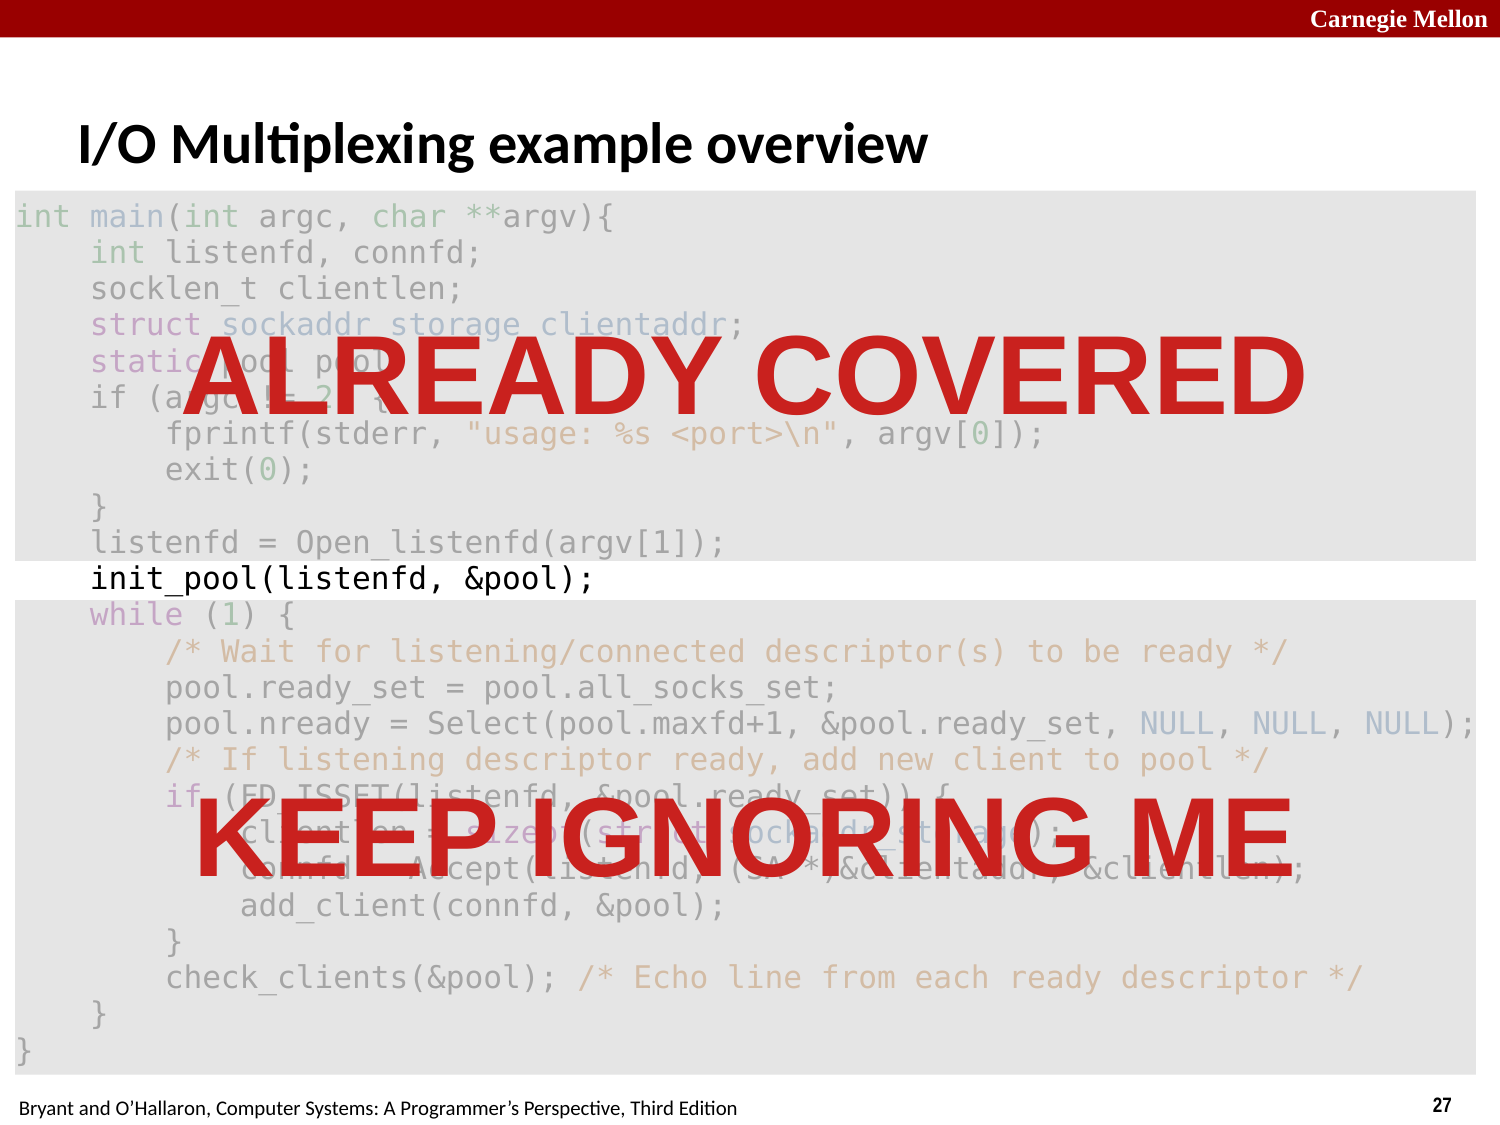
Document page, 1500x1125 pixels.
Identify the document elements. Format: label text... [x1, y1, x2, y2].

text_box KEEP IGNORING ME [15, 600, 1476, 1075]
text_box ALREADY COVERED [15, 190, 1476, 561]
text_box int main(int argc, char **argv){ int listenfd, connfd; socklen_t clientlen; struct sockaddr_storage clientaddr; static pool pool; if (argc != 2) { fprintf(stderr, "usage: %s <port>\n", argv[0]); exit(0); } listenfd = Open_listenfd(argv[1]); init_pool(listenfd, &pool); while (1) { /* Wait for listening/connected descriptor(s) to be ready */ pool.ready_set = pool.all_socks_set; pool.nready = Select(pool.maxfd+1, &pool.ready_set, NULL, NULL, NULL); /* If listening descriptor ready, add new client to pool */ if (FD_ISSET(listenfd, &pool.ready_set)) { clientlen = sizeof(struct sockaddr_storage); connfd = Accept(listenfd, (SA *)&clientaddr, &clientlen); add_client(connfd, &pool); } check_clients(&pool); /* Echo line from each ready descriptor */ } } [0, 190, 1500, 1125]
title I/O Multiplexing example overview [62, 93, 1337, 188]
